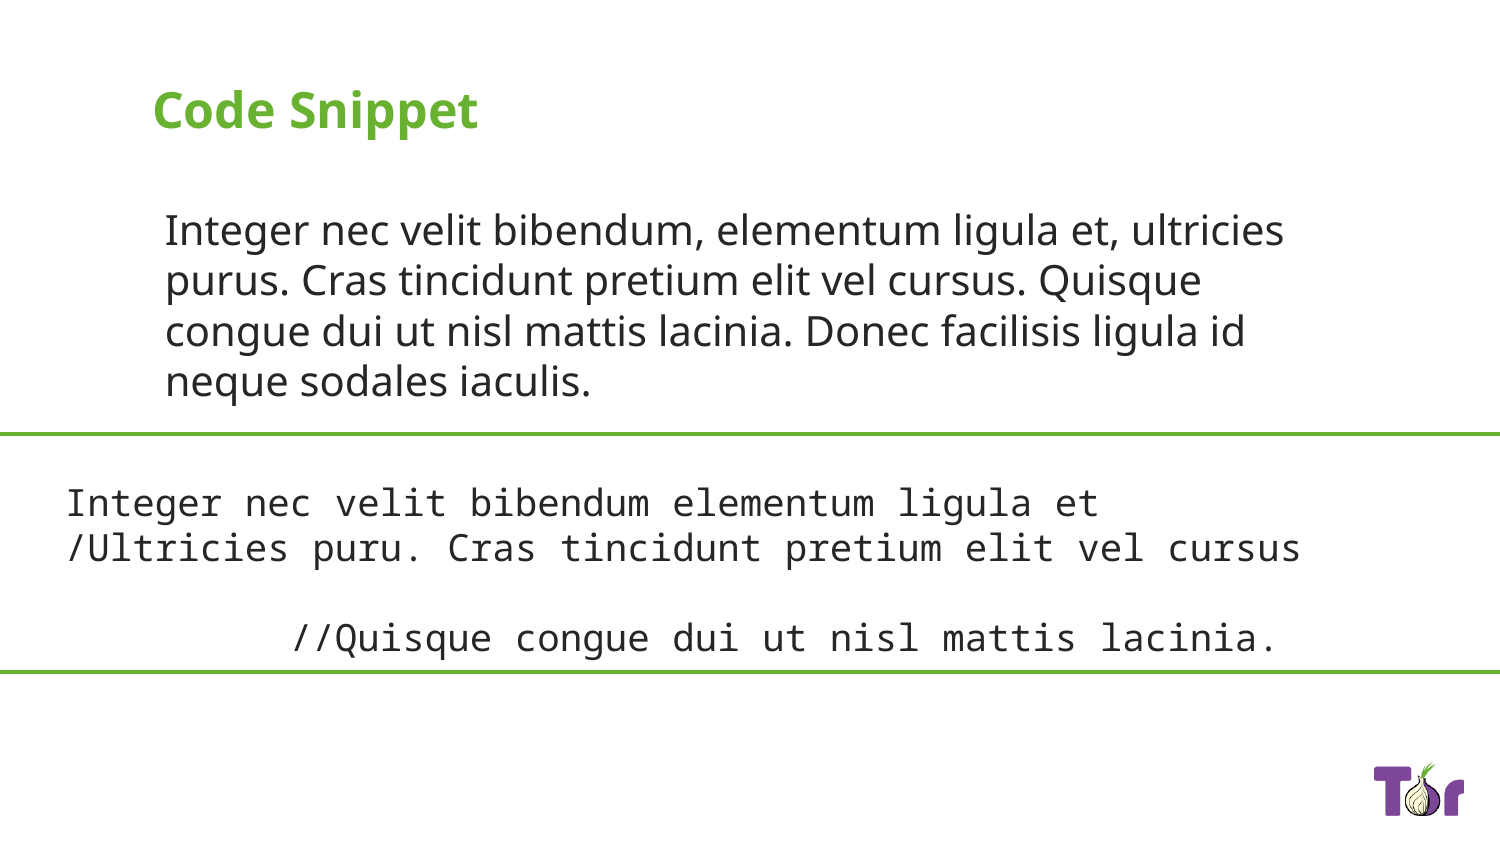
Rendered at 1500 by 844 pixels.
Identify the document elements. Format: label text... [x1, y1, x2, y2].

text_box Integer nec velit bibendum, elementum ligula et, ultricies purus. Cras tincidunt pretium elit vel cursus. Quisque congue dui ut nisl mattis lacinia. Donec facilisis ligula id neque sodales iaculis. [149, 196, 1350, 434]
text_box Integer nec velit bibendum elementum ligula et /Ultricies puru. Cras tincidunt pretium elit vel cursus //Quisque congue dui ut nisl mattis lacinia. [50, 471, 1464, 667]
text_box [0, 434, 1500, 672]
picture [1374, 761, 1464, 816]
text_box Code Snippet [137, 70, 1000, 146]
